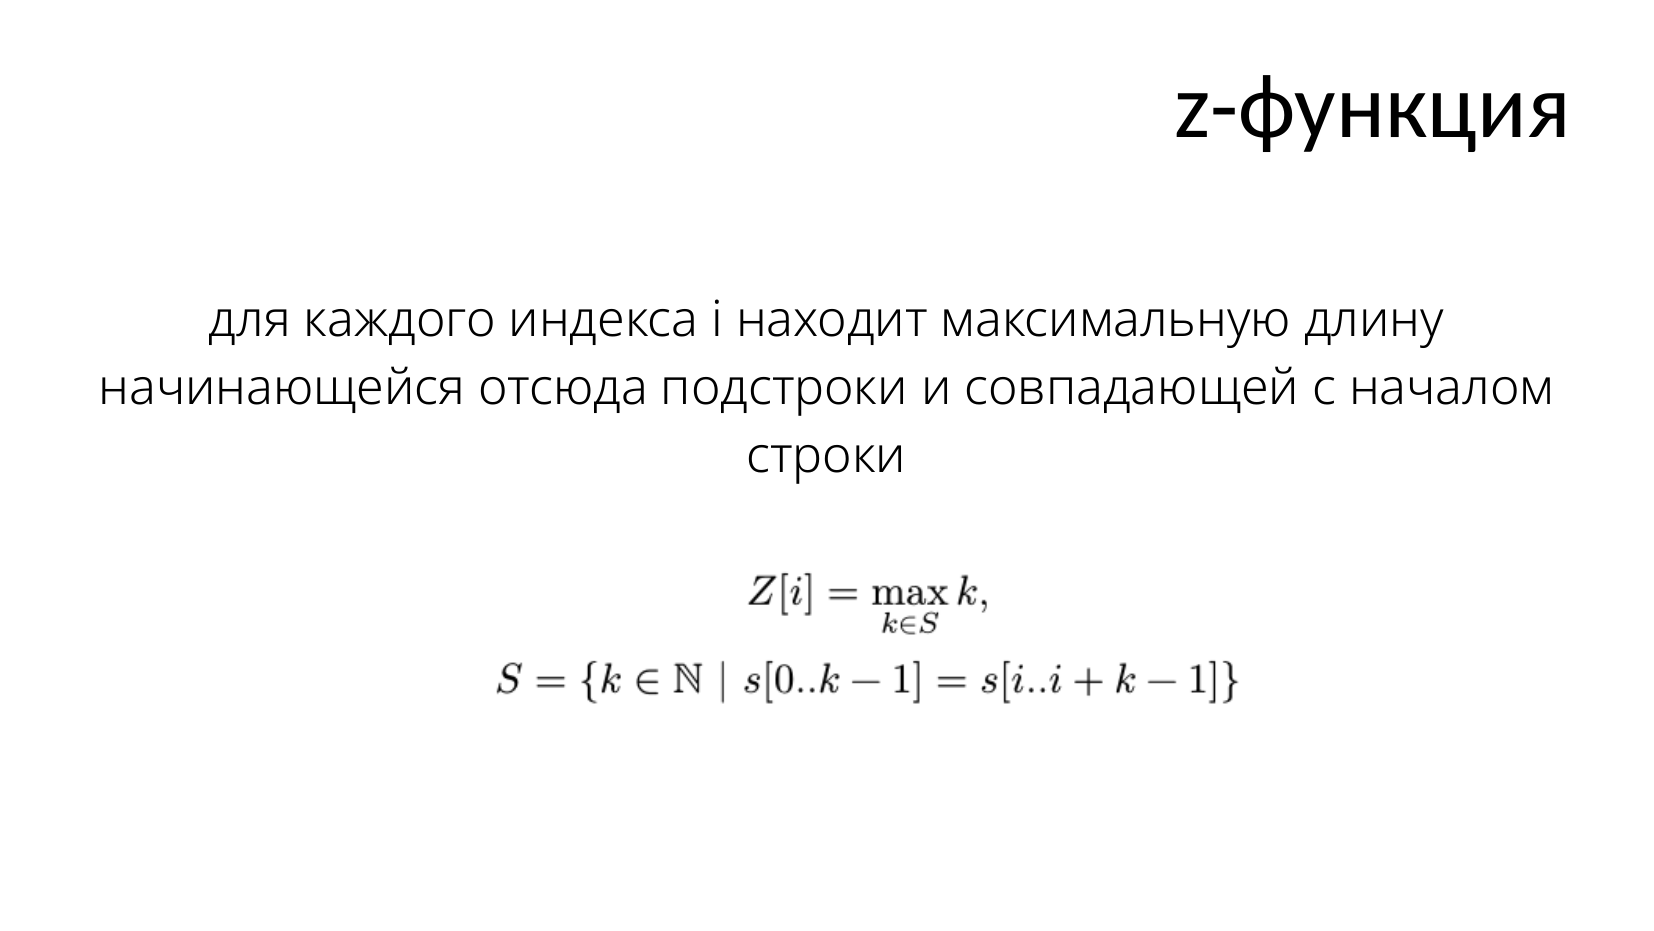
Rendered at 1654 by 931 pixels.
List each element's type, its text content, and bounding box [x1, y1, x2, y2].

picture [383, 525, 1300, 758]
subtitle для каждого индекса i находит максимальную длину начинающейся отсюда подстроки и совпадающей с началом строки [82, 217, 1571, 758]
title z-функция [82, 37, 1571, 193]
